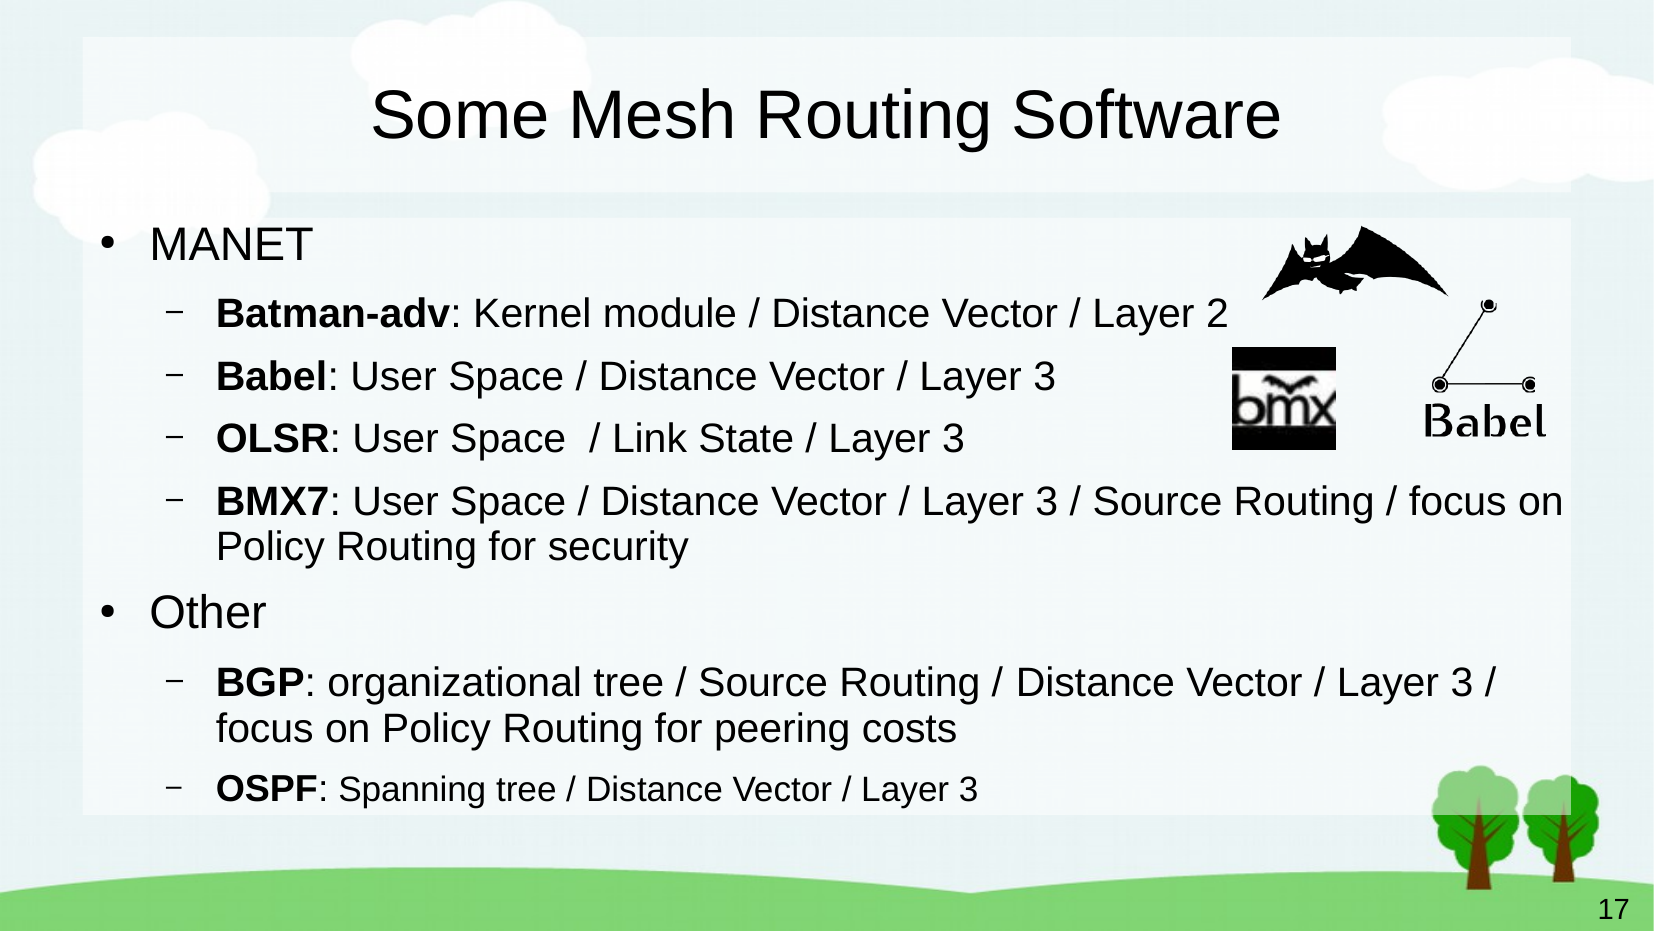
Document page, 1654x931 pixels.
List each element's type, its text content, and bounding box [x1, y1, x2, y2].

title Some Mesh Routing Software [82, 37, 1571, 193]
picture [0, 0, 1654, 931]
list MANET Batman-adv: Kernel module / Distance Vector / Layer 2 Babel: User Space / Distance Vector / Layer 3 OLSR: User Space / Link State / Layer 3 BMX7: User Space / Distance Vector / Layer 3 / Source Routing / focus on Policy Routing for security Other BGP: organizational tree / Source Routing / Distance Vector / Layer 3 / focus on Policy Routing for peering costs OSPF: Spanning tree / Distance Vector / Layer 3 [82, 217, 1571, 815]
